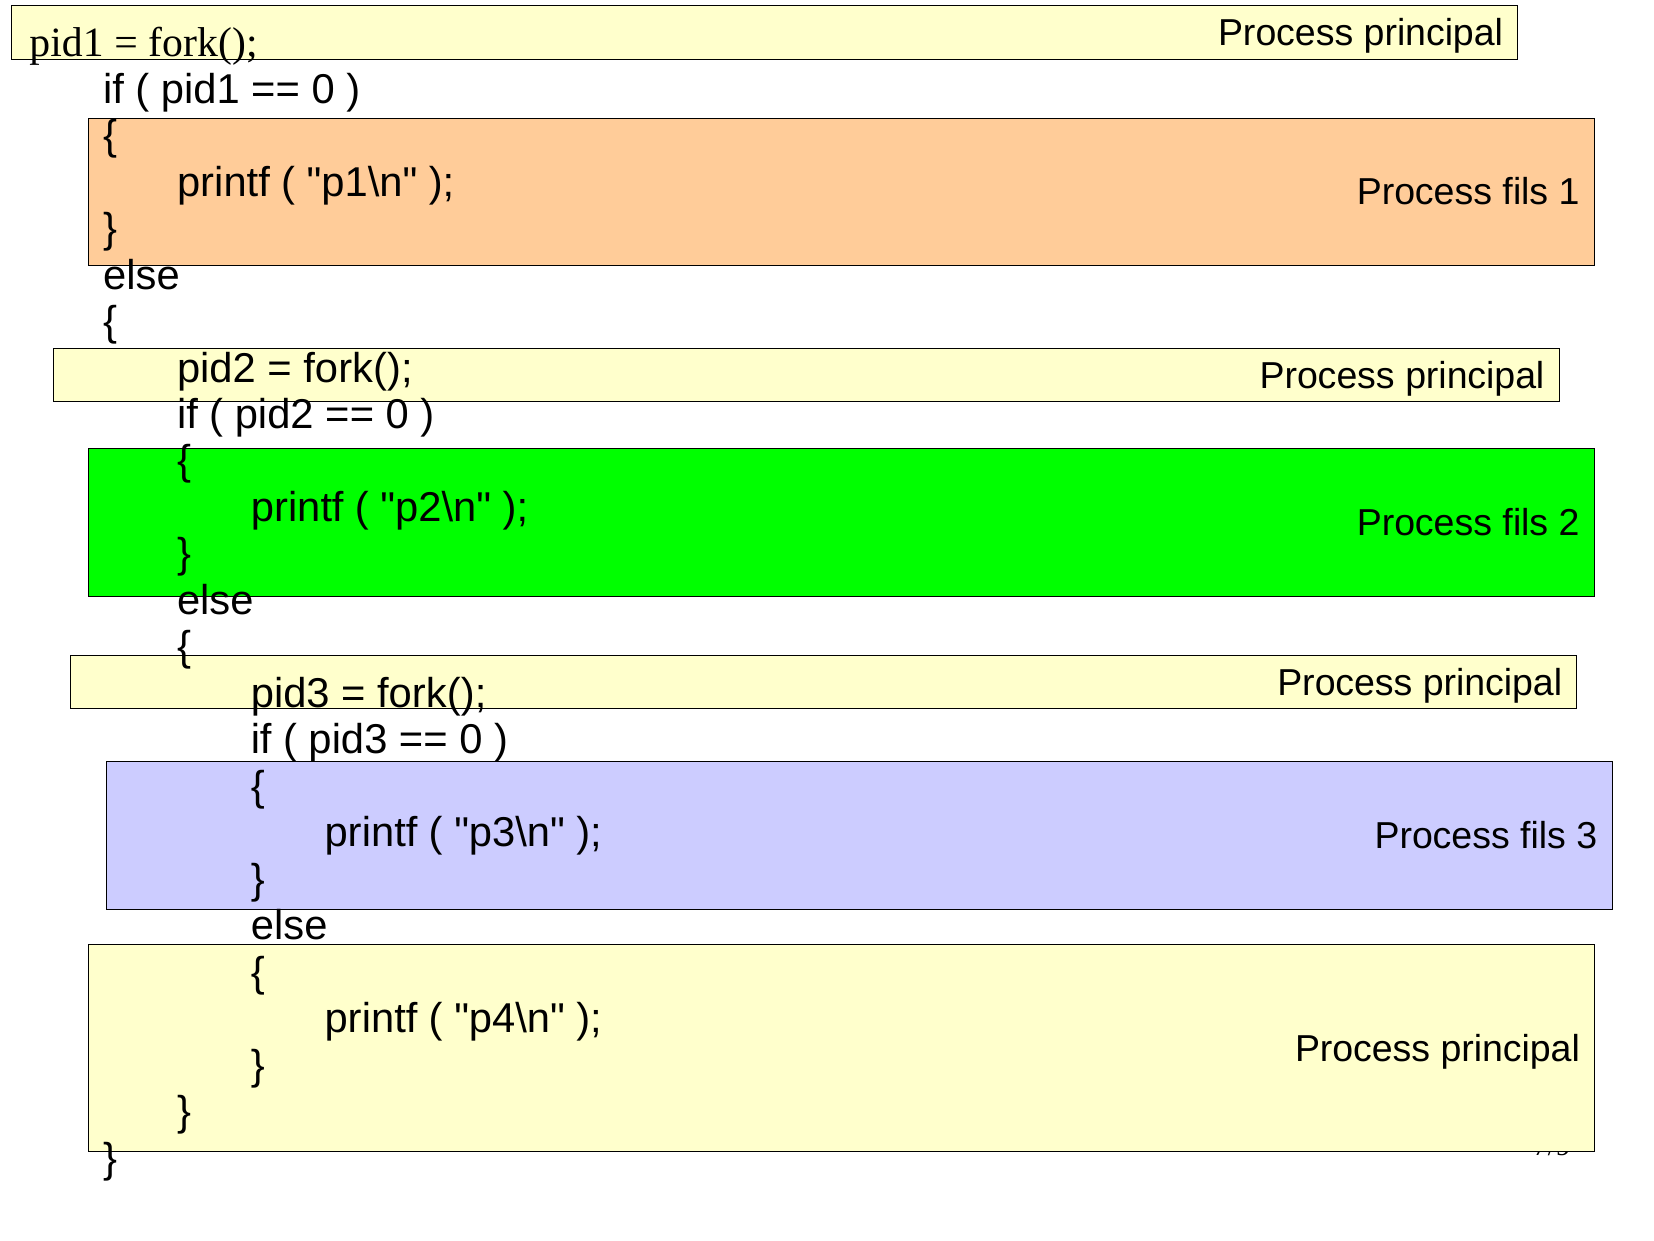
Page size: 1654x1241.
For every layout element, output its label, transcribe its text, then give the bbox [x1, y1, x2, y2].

text_box Process fils 1 [1524, 118, 1595, 266]
text_box Process principal [1524, 655, 1577, 709]
text_box Process fils 2 [1524, 448, 1595, 597]
text_box Process principal [11, 5, 1518, 60]
text_box Process principal [1524, 348, 1560, 402]
text_box pid1 = fork(); if ( pid1 == 0 ) { printf ( "p1\n" ); } else { pid2 = fork(); if ( pid2 == 0 ) { printf ( "p2\n" ); } else { pid3 = fork(); if ( pid3 == 0 ) { printf ( "p3\n" ); } else { printf ( "p4\n" ); } } } [14, 11, 1524, 1189]
text_box Process principal [1524, 944, 1595, 1152]
text_box Process fils 3 [1524, 761, 1613, 910]
